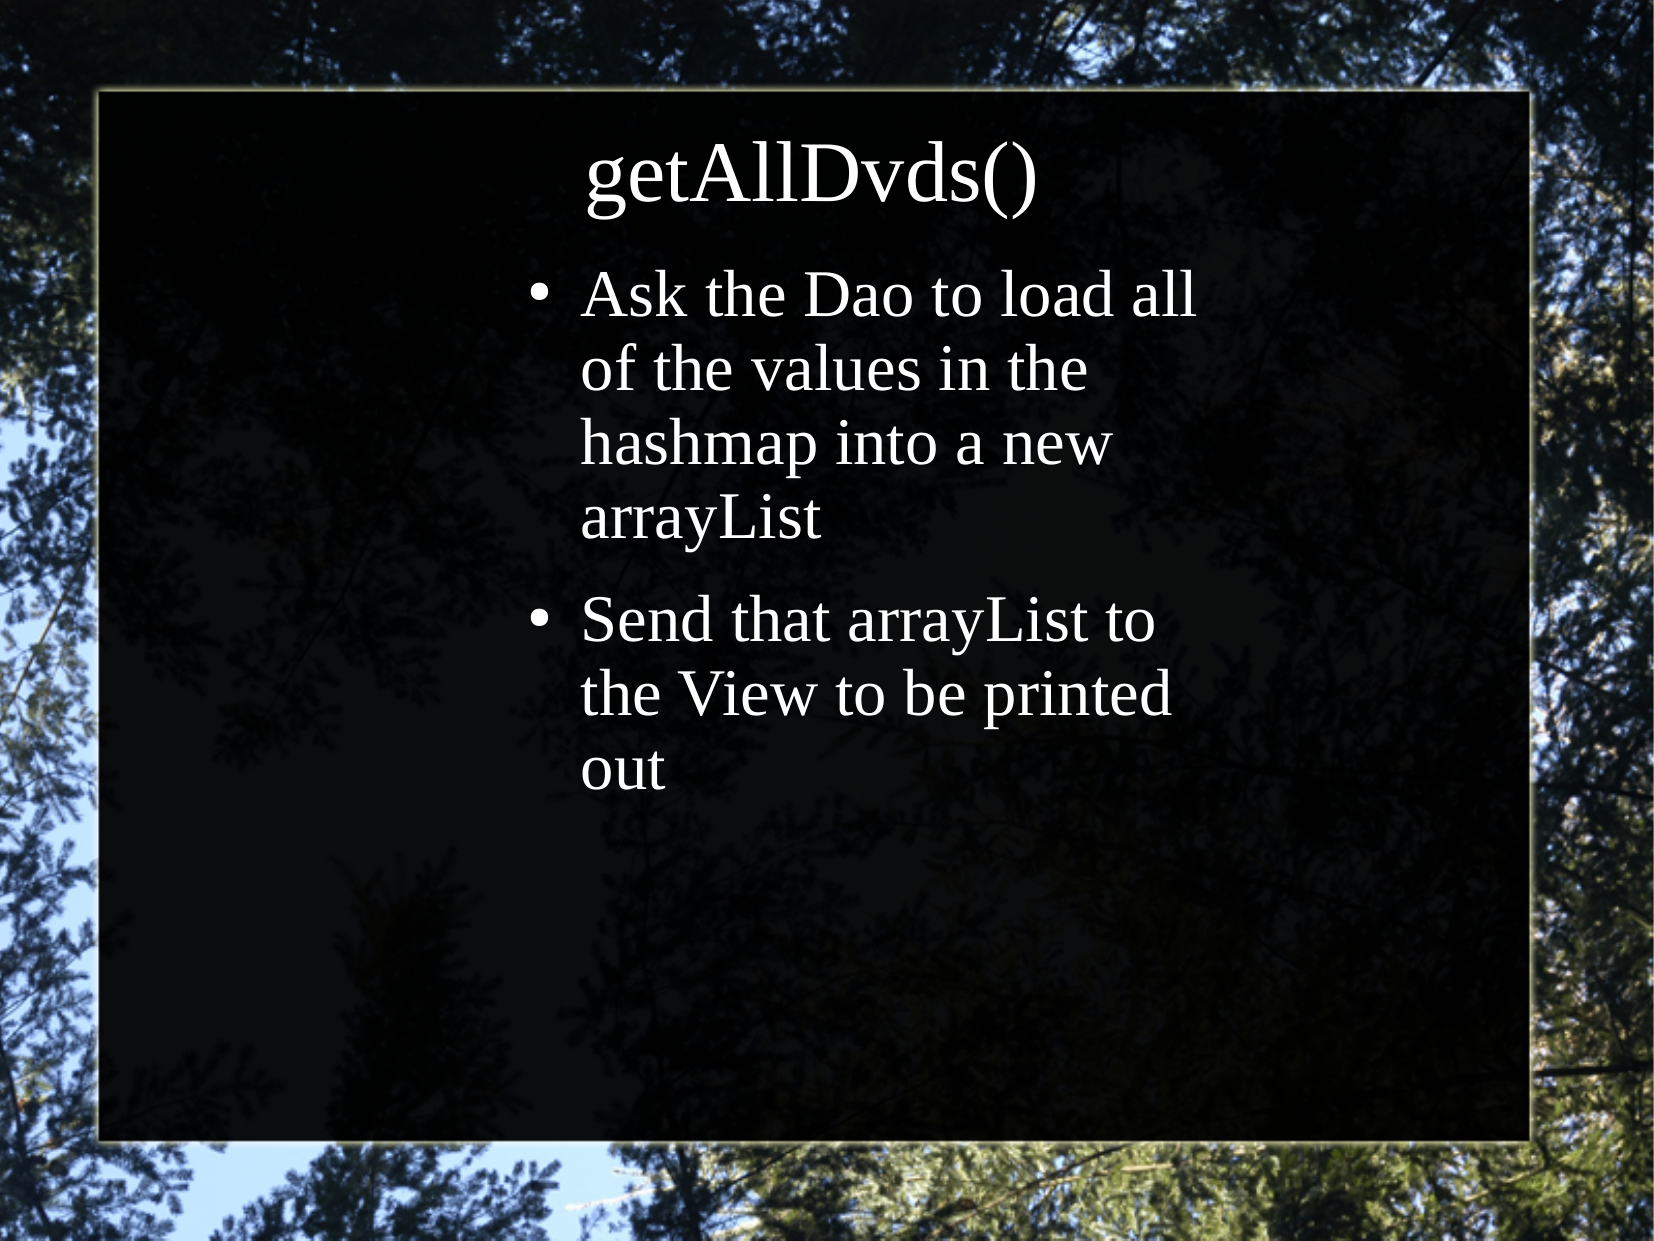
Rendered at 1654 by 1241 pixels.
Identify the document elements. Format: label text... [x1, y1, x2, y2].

list Ask the Dao to load all of the values in the hashmap into a new arrayList Send that arrayList to the View to be printed out [510, 256, 1217, 1089]
title getAllDvds() [88, 88, 1536, 257]
picture [0, 0, 1654, 1241]
